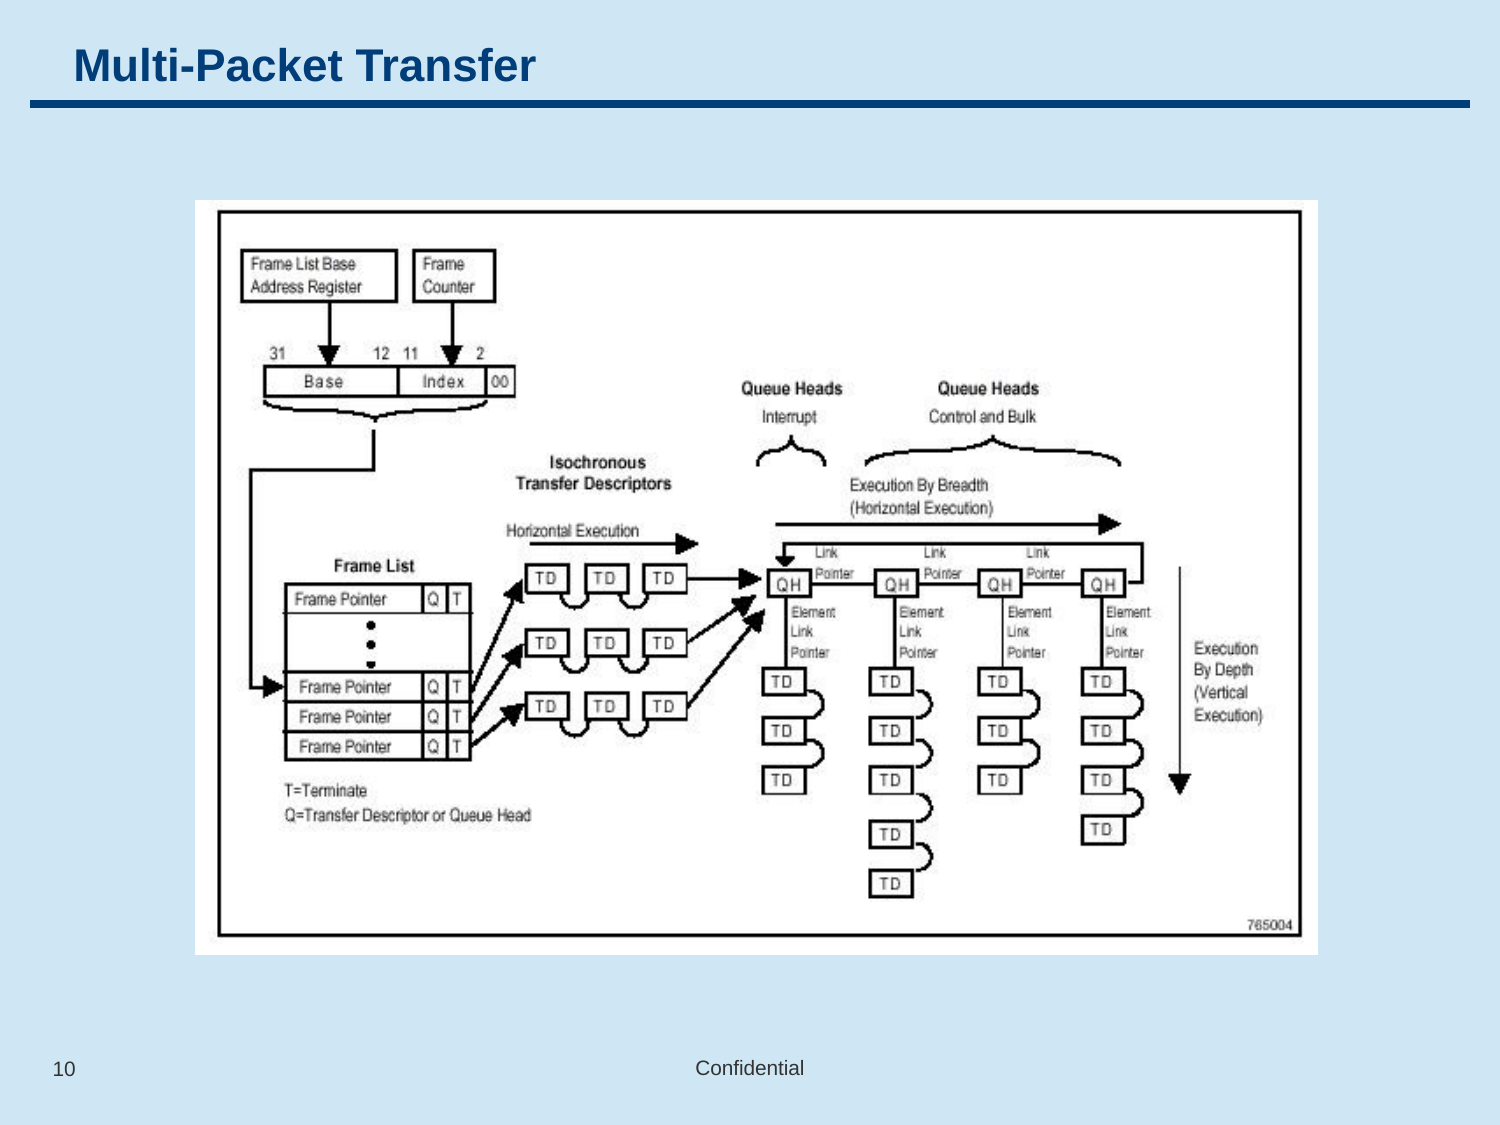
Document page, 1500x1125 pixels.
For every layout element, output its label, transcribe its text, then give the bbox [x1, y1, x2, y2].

picture [195, 200, 1318, 955]
title Multi-Packet Transfer [58, 28, 1452, 83]
